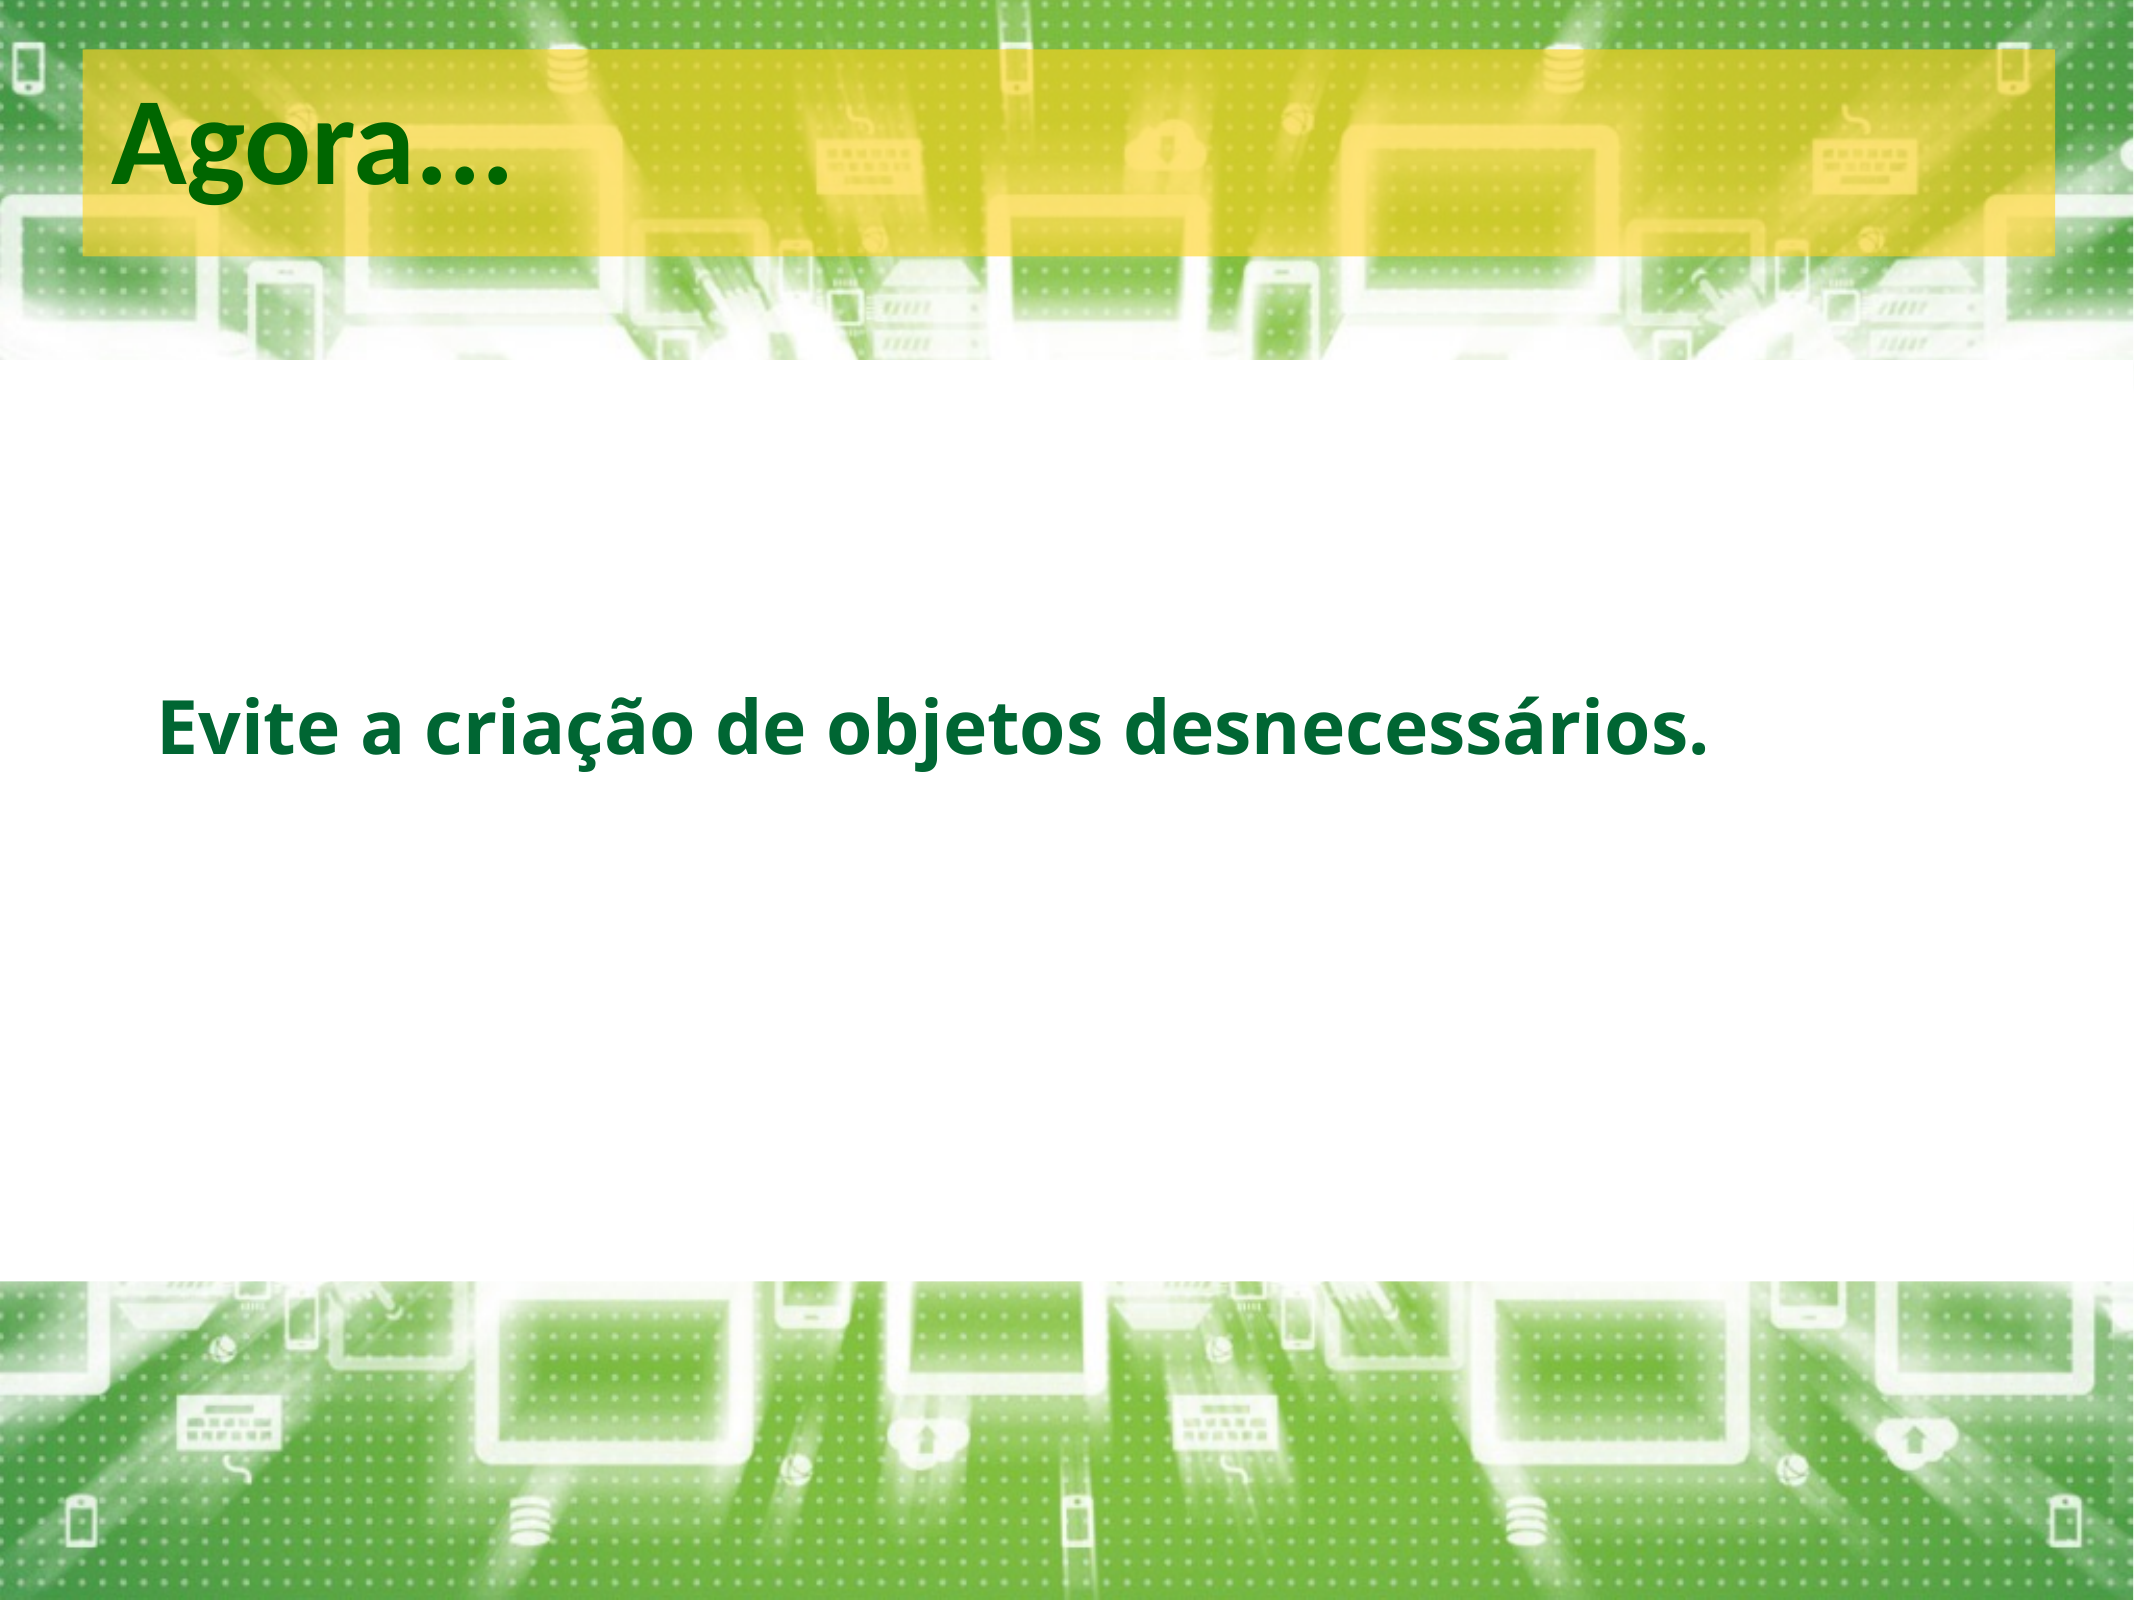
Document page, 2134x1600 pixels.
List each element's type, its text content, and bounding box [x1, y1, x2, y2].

picture [0, 0, 2134, 360]
text_box Evite a criação de objetos desnecessários. [0, 360, 2134, 1282]
picture [0, 1282, 2134, 1600]
title Agora... [82, 49, 2056, 257]
